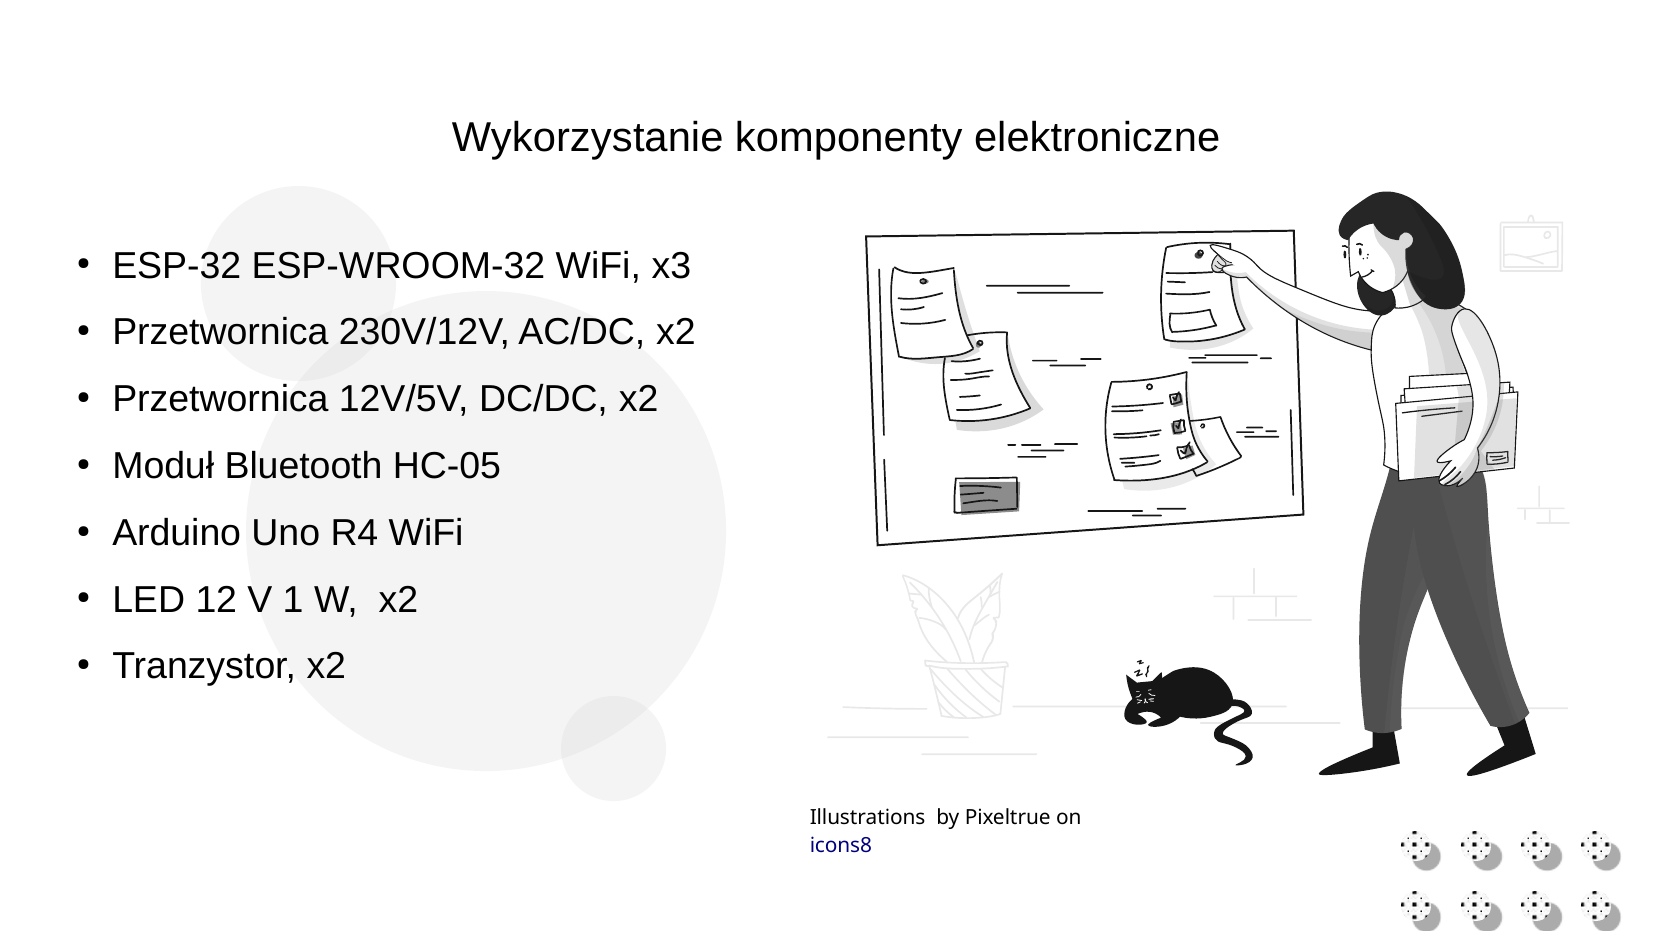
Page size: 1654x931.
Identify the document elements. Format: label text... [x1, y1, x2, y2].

picture [1581, 830, 1612, 862]
picture [1580, 890, 1612, 922]
picture [1520, 890, 1552, 922]
picture [1400, 891, 1432, 922]
picture [1520, 831, 1552, 862]
subtitle ESP-32 ESP-WROOM-32 WiFi, x3 Przetwornica 230V/12V, AC/DC, x2 Przetwornica 12V/5V, DC/DC, x2 Moduł Bluetooth HC-05 Arduino Uno R4 WiFi LED 12 V 1 W, x2 Tranzystor, x2 [76, 244, 853, 835]
picture [1460, 830, 1492, 862]
picture [1461, 890, 1492, 922]
title Wykorzystanie komponenty elektroniczne [267, 58, 1417, 215]
picture [1400, 830, 1432, 862]
